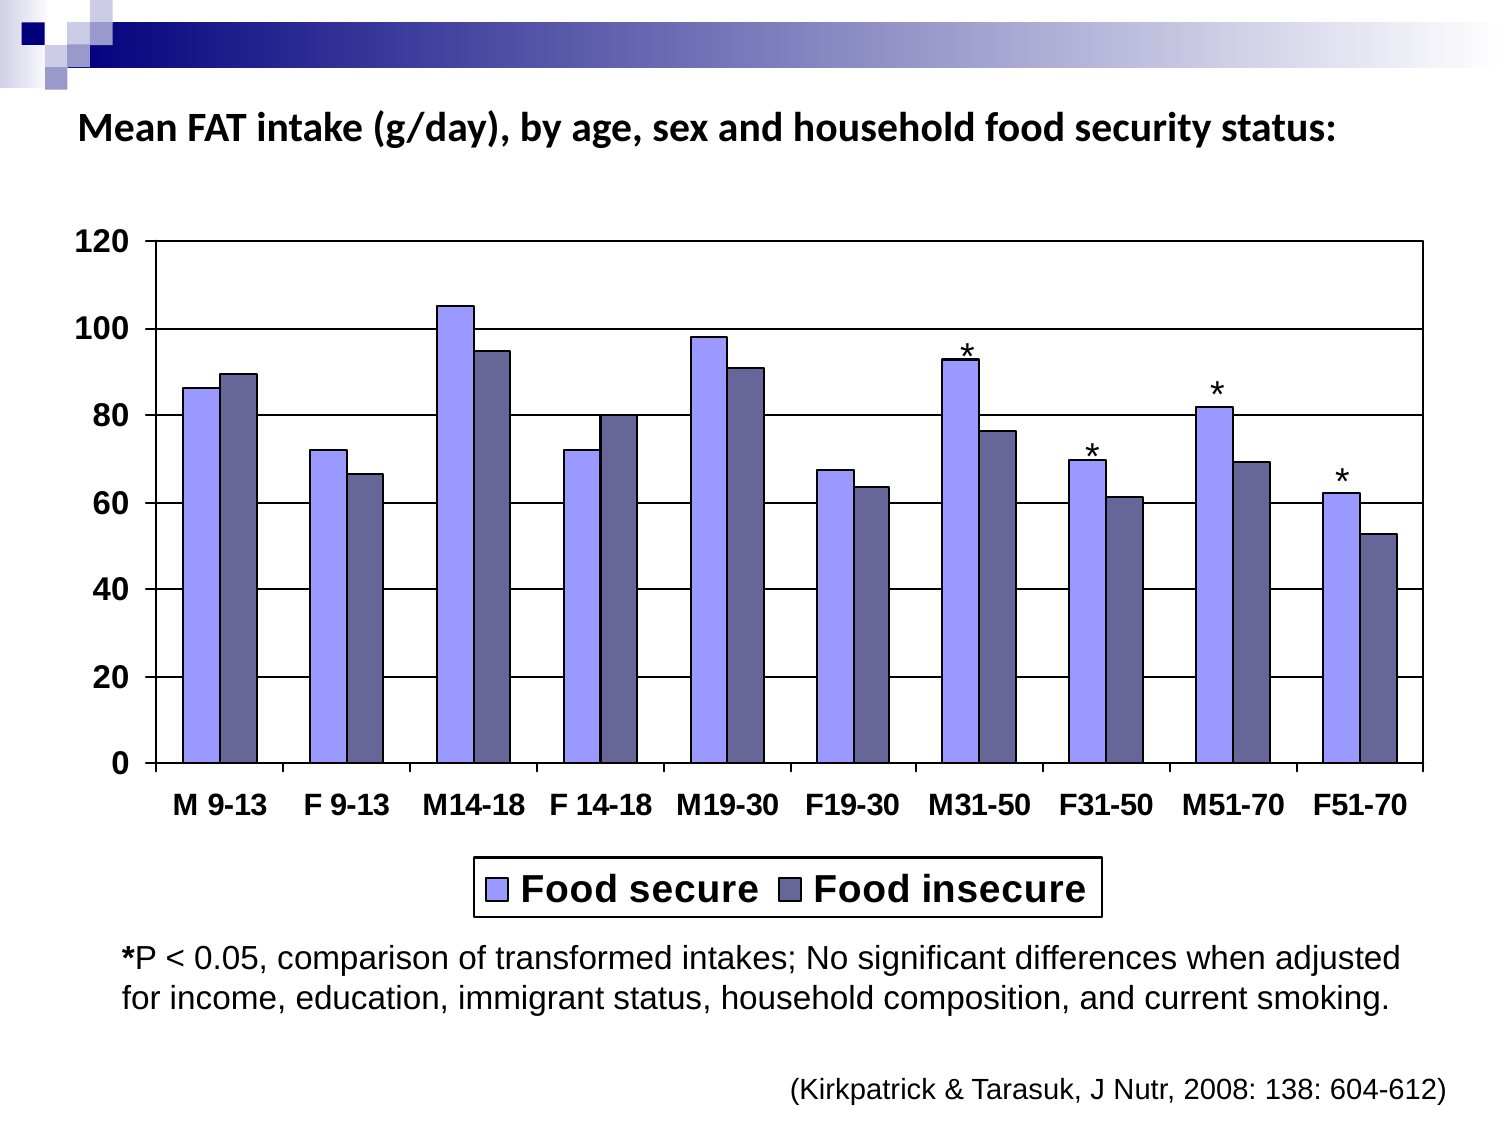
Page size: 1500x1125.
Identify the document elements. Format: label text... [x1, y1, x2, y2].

title Mean FAT intake (g/day), by age, sex and household food security status: [62, 31, 1413, 181]
picture [37, 181, 1455, 936]
text_box *P < 0.05, comparison of transformed intakes; No significant differences when adjusted for income, education, immigrant status, household composition, and current smoking. [107, 936, 1420, 1024]
chart [1420, 182, 1456, 937]
text_box (Kirkpatrick & Tarasuk, J Nutr, 2008: 138: 604-612) [774, 1062, 1488, 1113]
